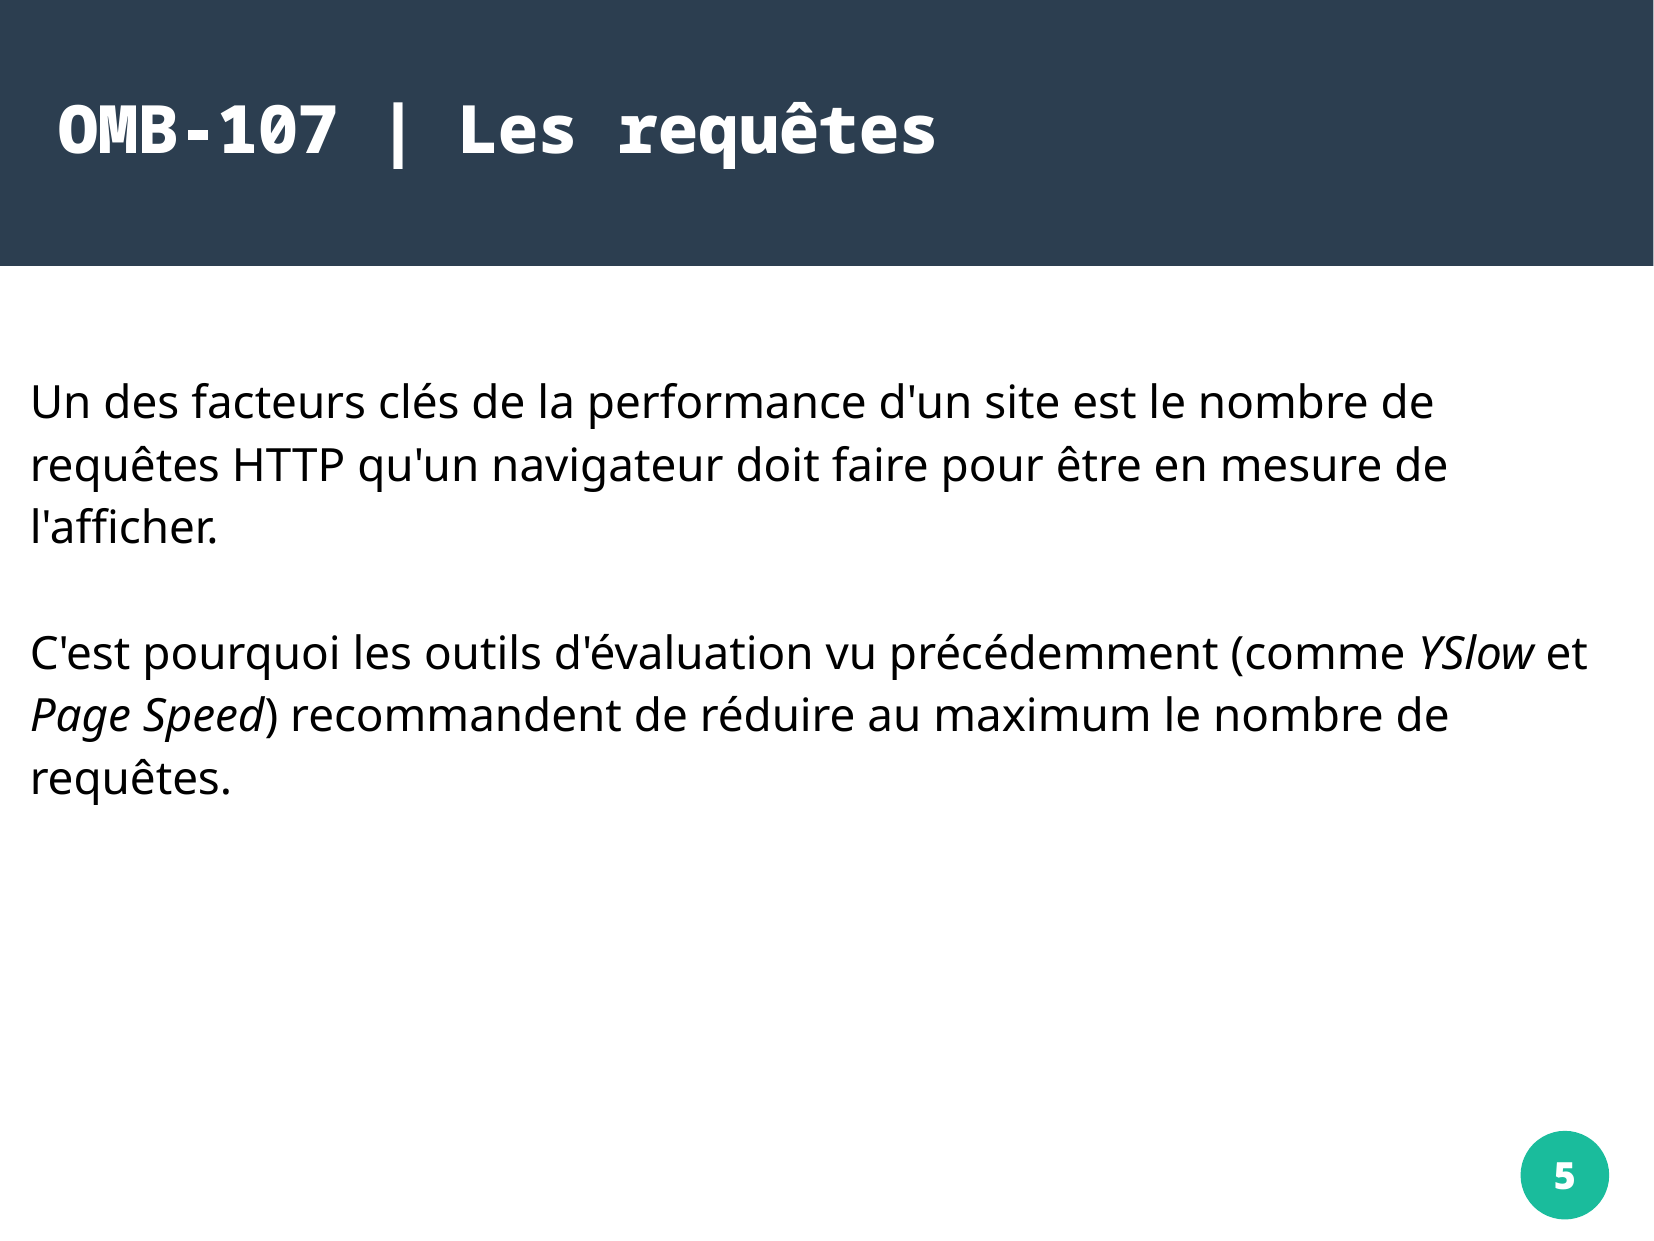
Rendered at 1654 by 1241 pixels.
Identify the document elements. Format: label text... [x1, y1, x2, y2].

title OMB-107 | Les requêtes [58, 49, 1595, 207]
text_box Un des facteurs clés de la performance d'un site est le nombre de requêtes HTTP qu'un navigateur doit faire pour être en mesure de l'afficher. C'est pourquoi les outils d'évaluation vu précédemment (comme YSlow et Page Speed) recommandent de réduire au maximum le nombre de requêtes. [15, 300, 1621, 1111]
